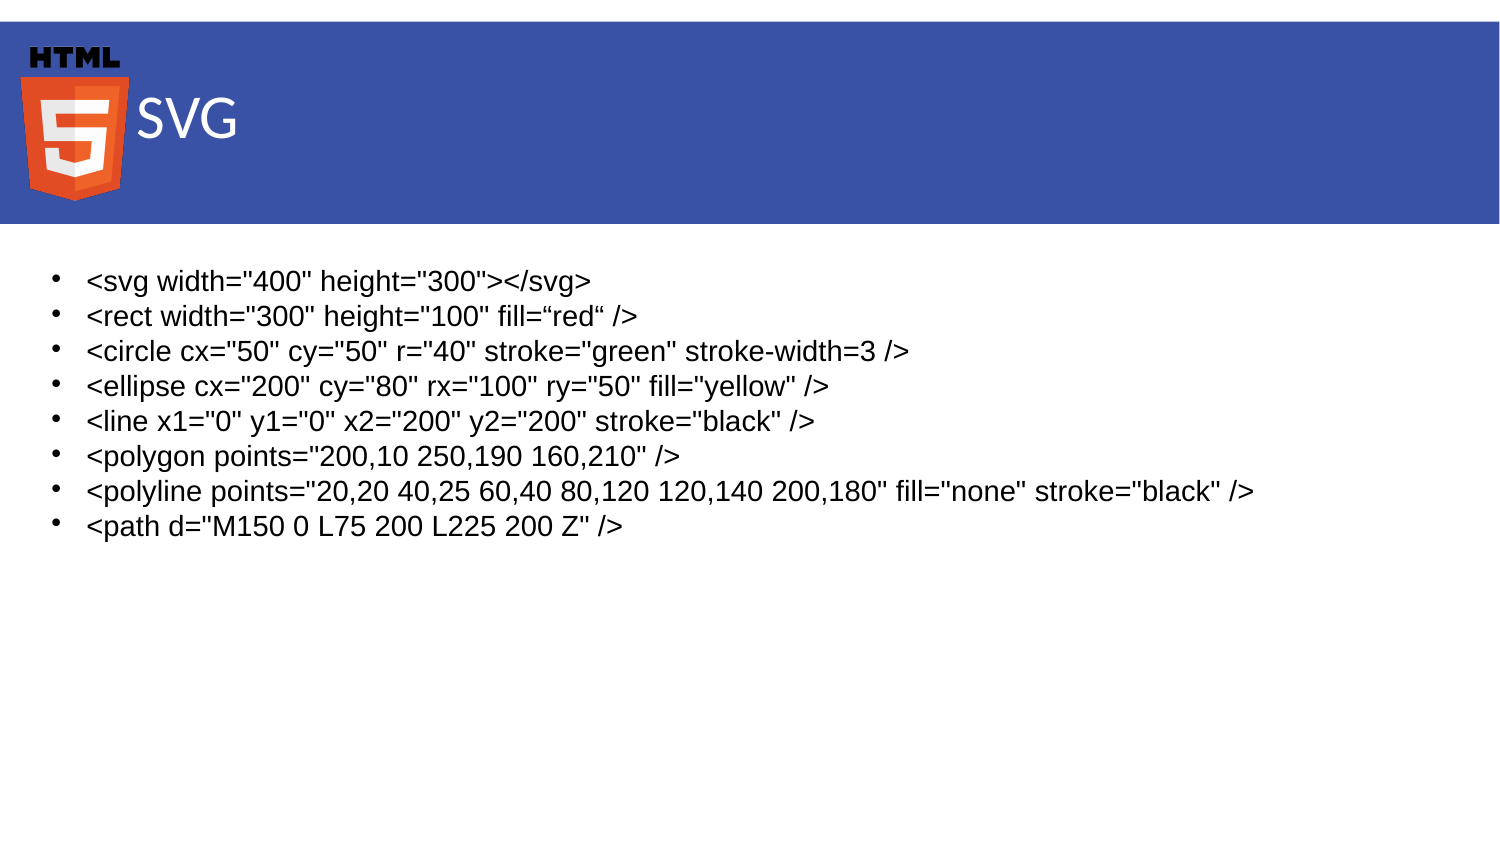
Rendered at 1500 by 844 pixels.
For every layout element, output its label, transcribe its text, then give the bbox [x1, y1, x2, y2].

text_box SVG [122, 72, 1500, 167]
text_box <svg width="400" height="300"></svg> <rect width="300" height="100" fill=“red“ /> <circle cx="50" cy="50" r="40" stroke="green" stroke-width=3 /> <ellipse cx="200" cy="80" rx="100" ry="50" fill="yellow" /> <line x1="0" y1="0" x2="200" y2="200" stroke="black" /> <polygon points="200,10 250,190 160,210" /> <polyline points="20,20 40,25 60,40 80,120 120,140 200,180" fill="none" stroke="black" /> <path d="M150 0 L75 200 L225 200 Z" /> [36, 247, 1389, 789]
picture [20, 46, 130, 201]
